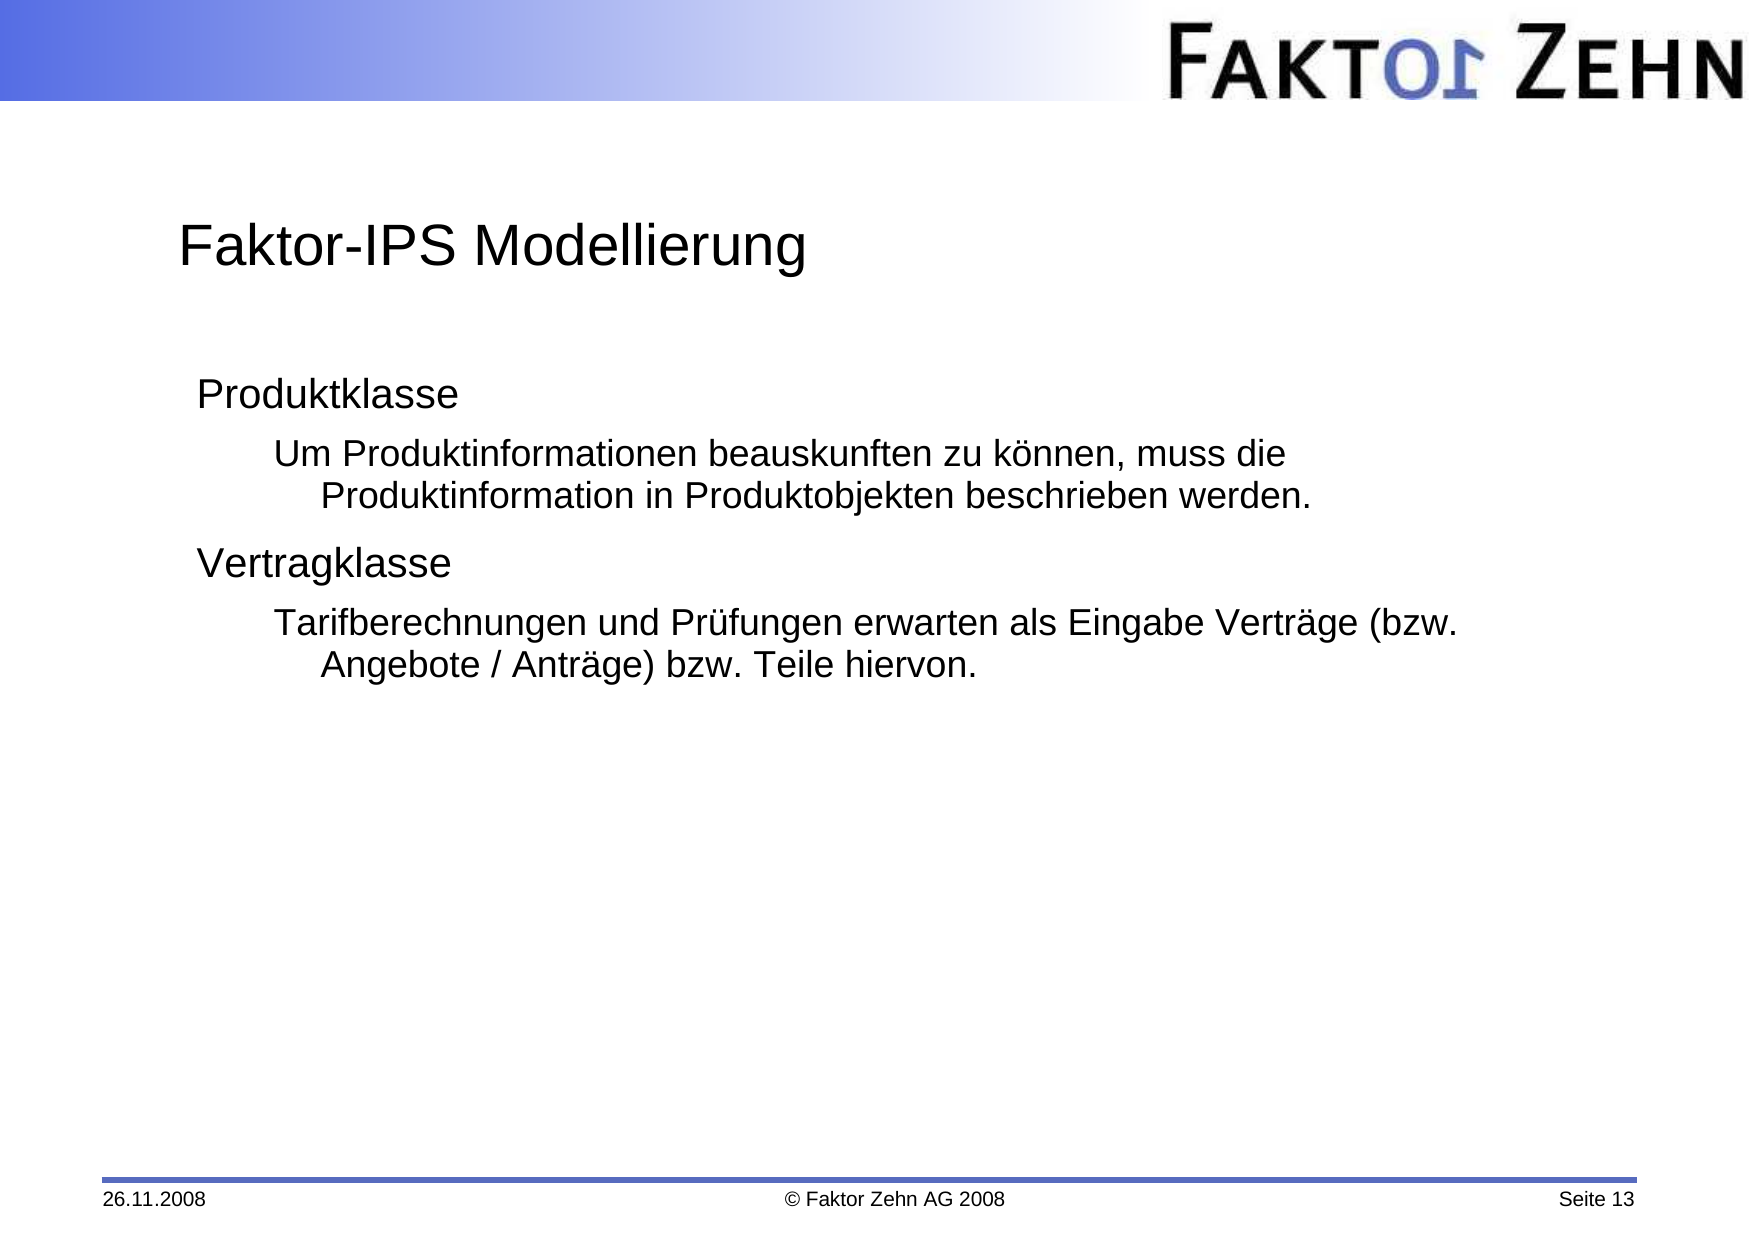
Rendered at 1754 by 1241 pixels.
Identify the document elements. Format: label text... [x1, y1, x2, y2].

picture [1162, 7, 1752, 100]
title Faktor-IPS Modellierung [179, 142, 1639, 349]
list Produktklasse Um Produktinformationen beauskunften zu können, muss die Produktinformation in Produktobjekten beschrieben werden. Vertragklasse Tarifberechnungen und Prüfungen erwarten als Eingabe Verträge (bzw. Angebote / Anträge) bzw. Teile hiervon. [179, 371, 1576, 1078]
